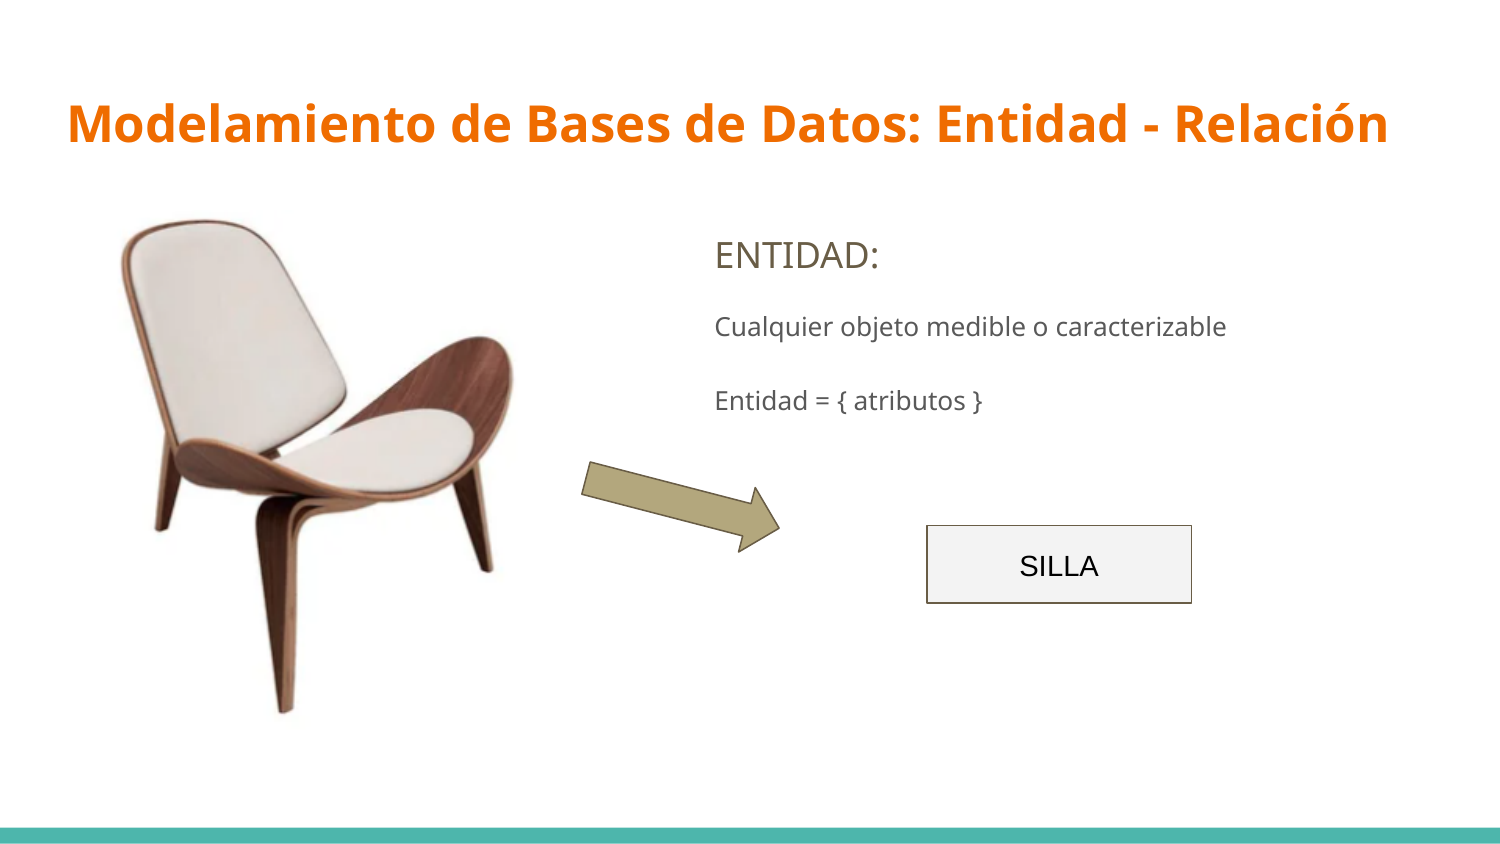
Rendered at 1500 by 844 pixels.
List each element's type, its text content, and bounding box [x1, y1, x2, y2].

list ENTIDAD: Cualquier objeto medible o caracterizable Entidad = { atributos } [699, 207, 1449, 435]
text_box SILLA [926, 525, 1192, 604]
text_box [581, 461, 780, 553]
title Modelamiento de Bases de Datos: Entidad - Relación [51, 72, 1449, 189]
picture [51, 210, 578, 747]
